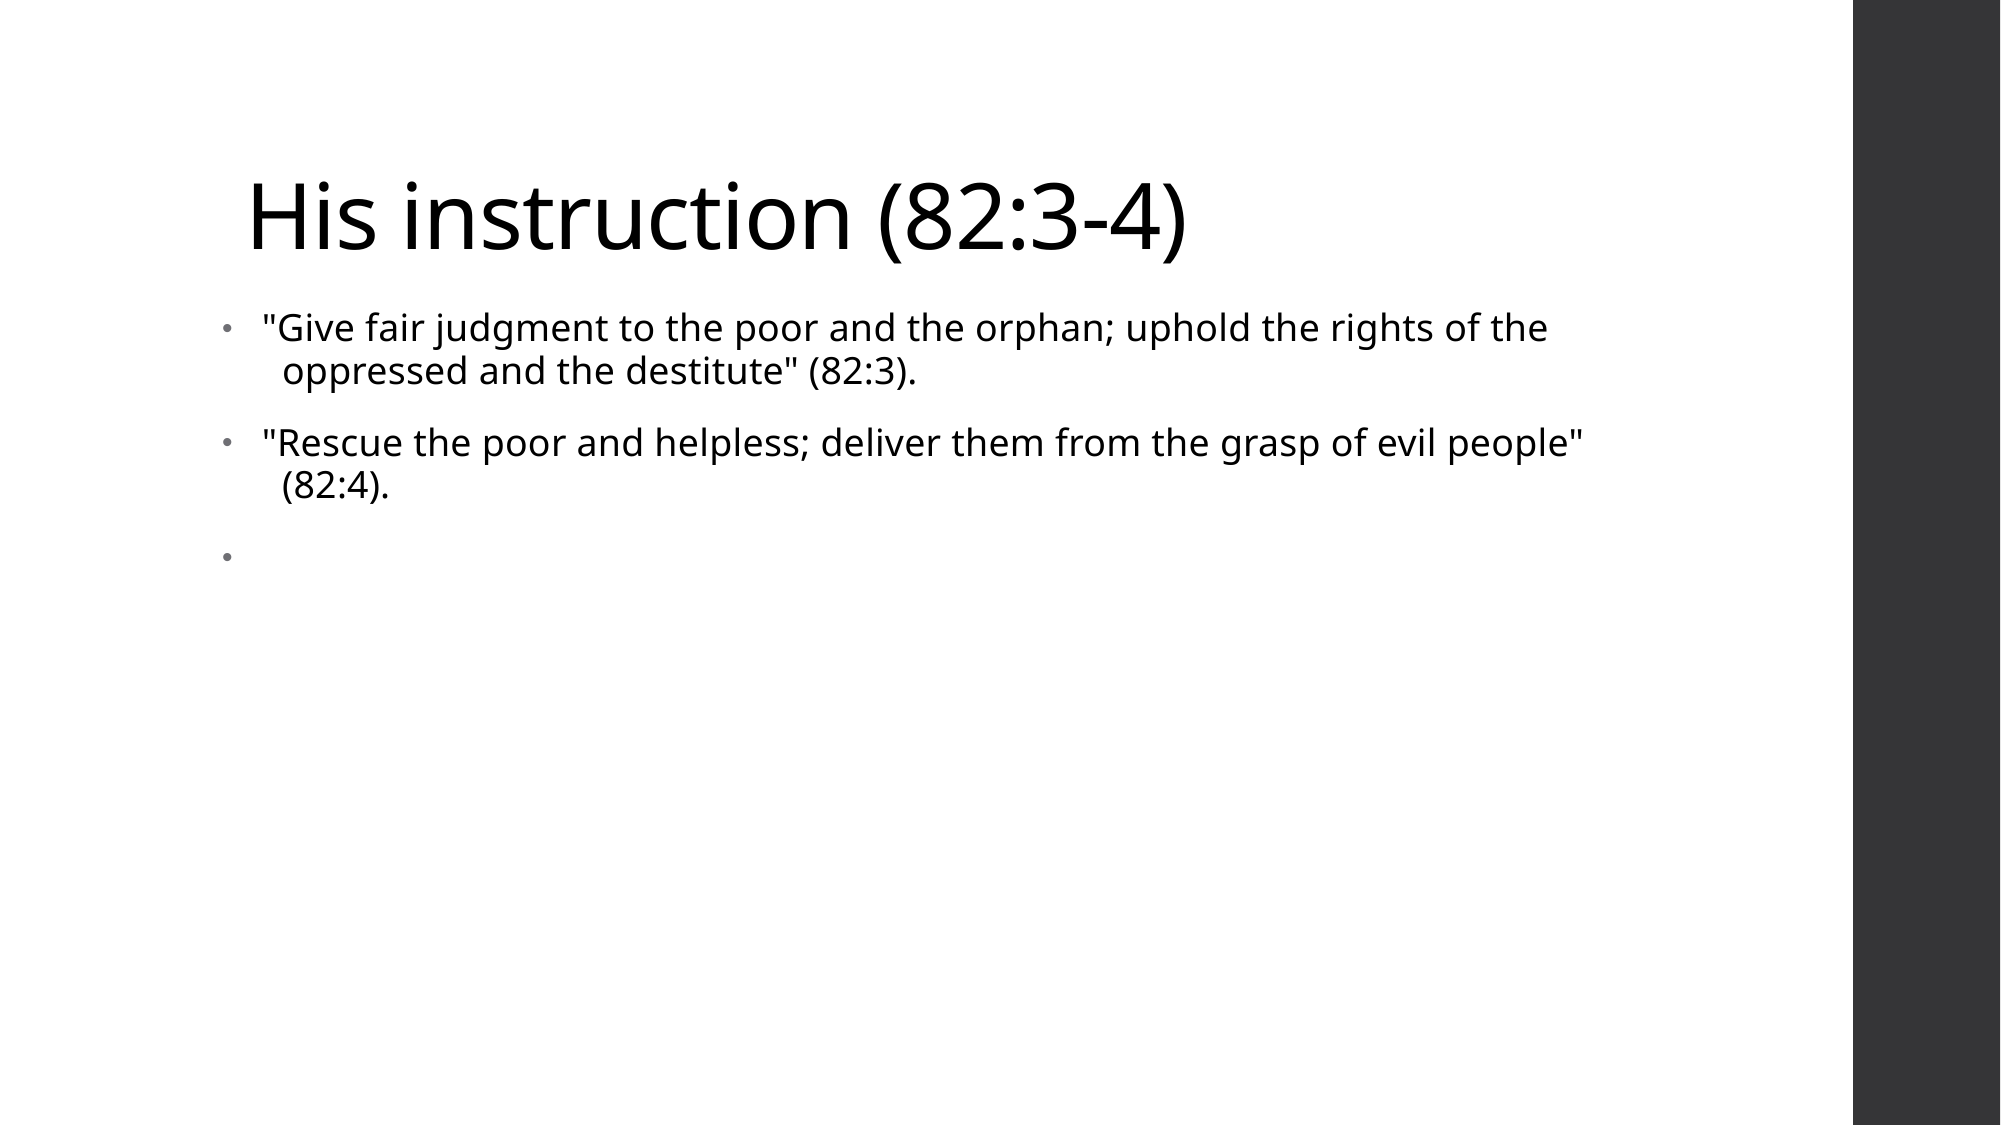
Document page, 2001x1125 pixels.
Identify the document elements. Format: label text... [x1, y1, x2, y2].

list "Give fair judgment to the poor and the orphan; uphold the rights of the oppressed and the destitute" (82:3). "Rescue the poor and helpless; deliver them from the grasp of evil people" (82:4). [206, 299, 1617, 1014]
title His instruction (82:3-4) [206, 60, 1797, 278]
